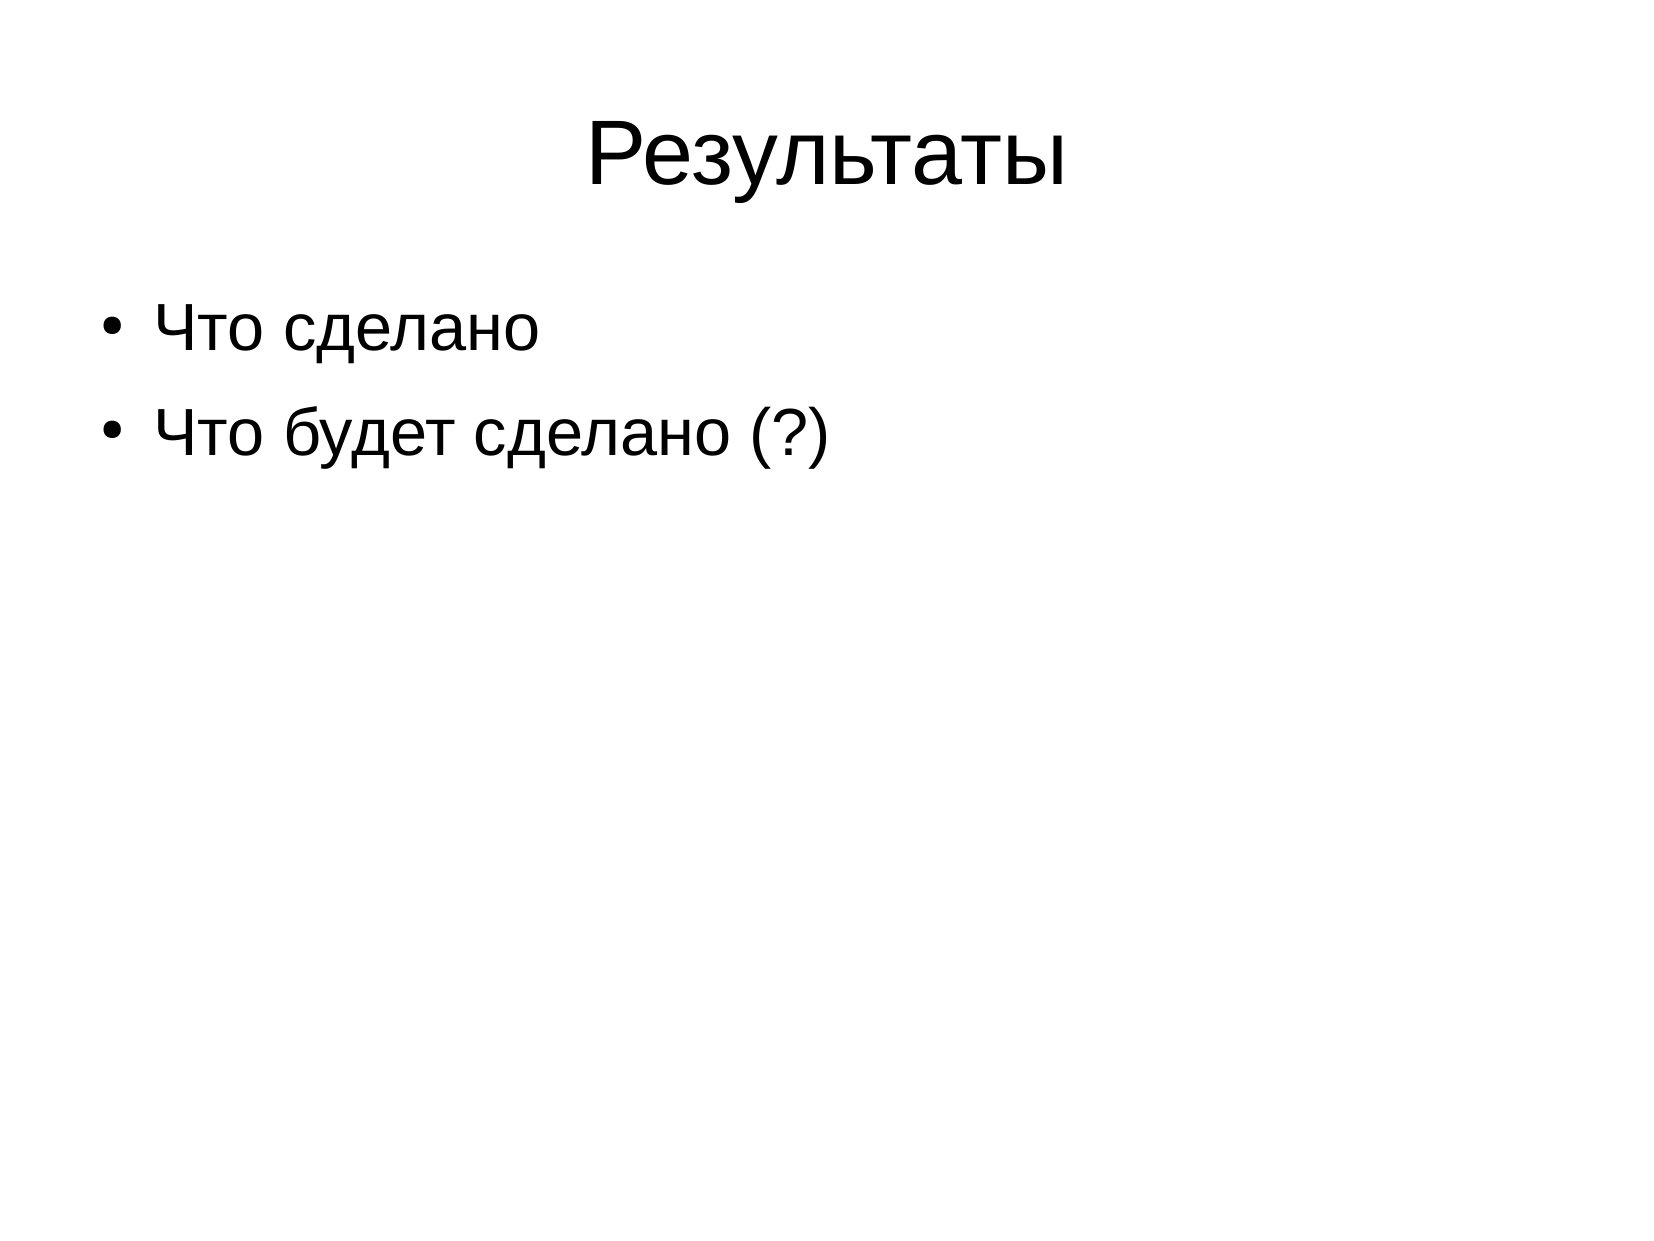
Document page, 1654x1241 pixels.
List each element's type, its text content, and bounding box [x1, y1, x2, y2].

title Результаты [82, 49, 1571, 257]
list Что сделано Что будет сделано (?) [82, 290, 1538, 1010]
